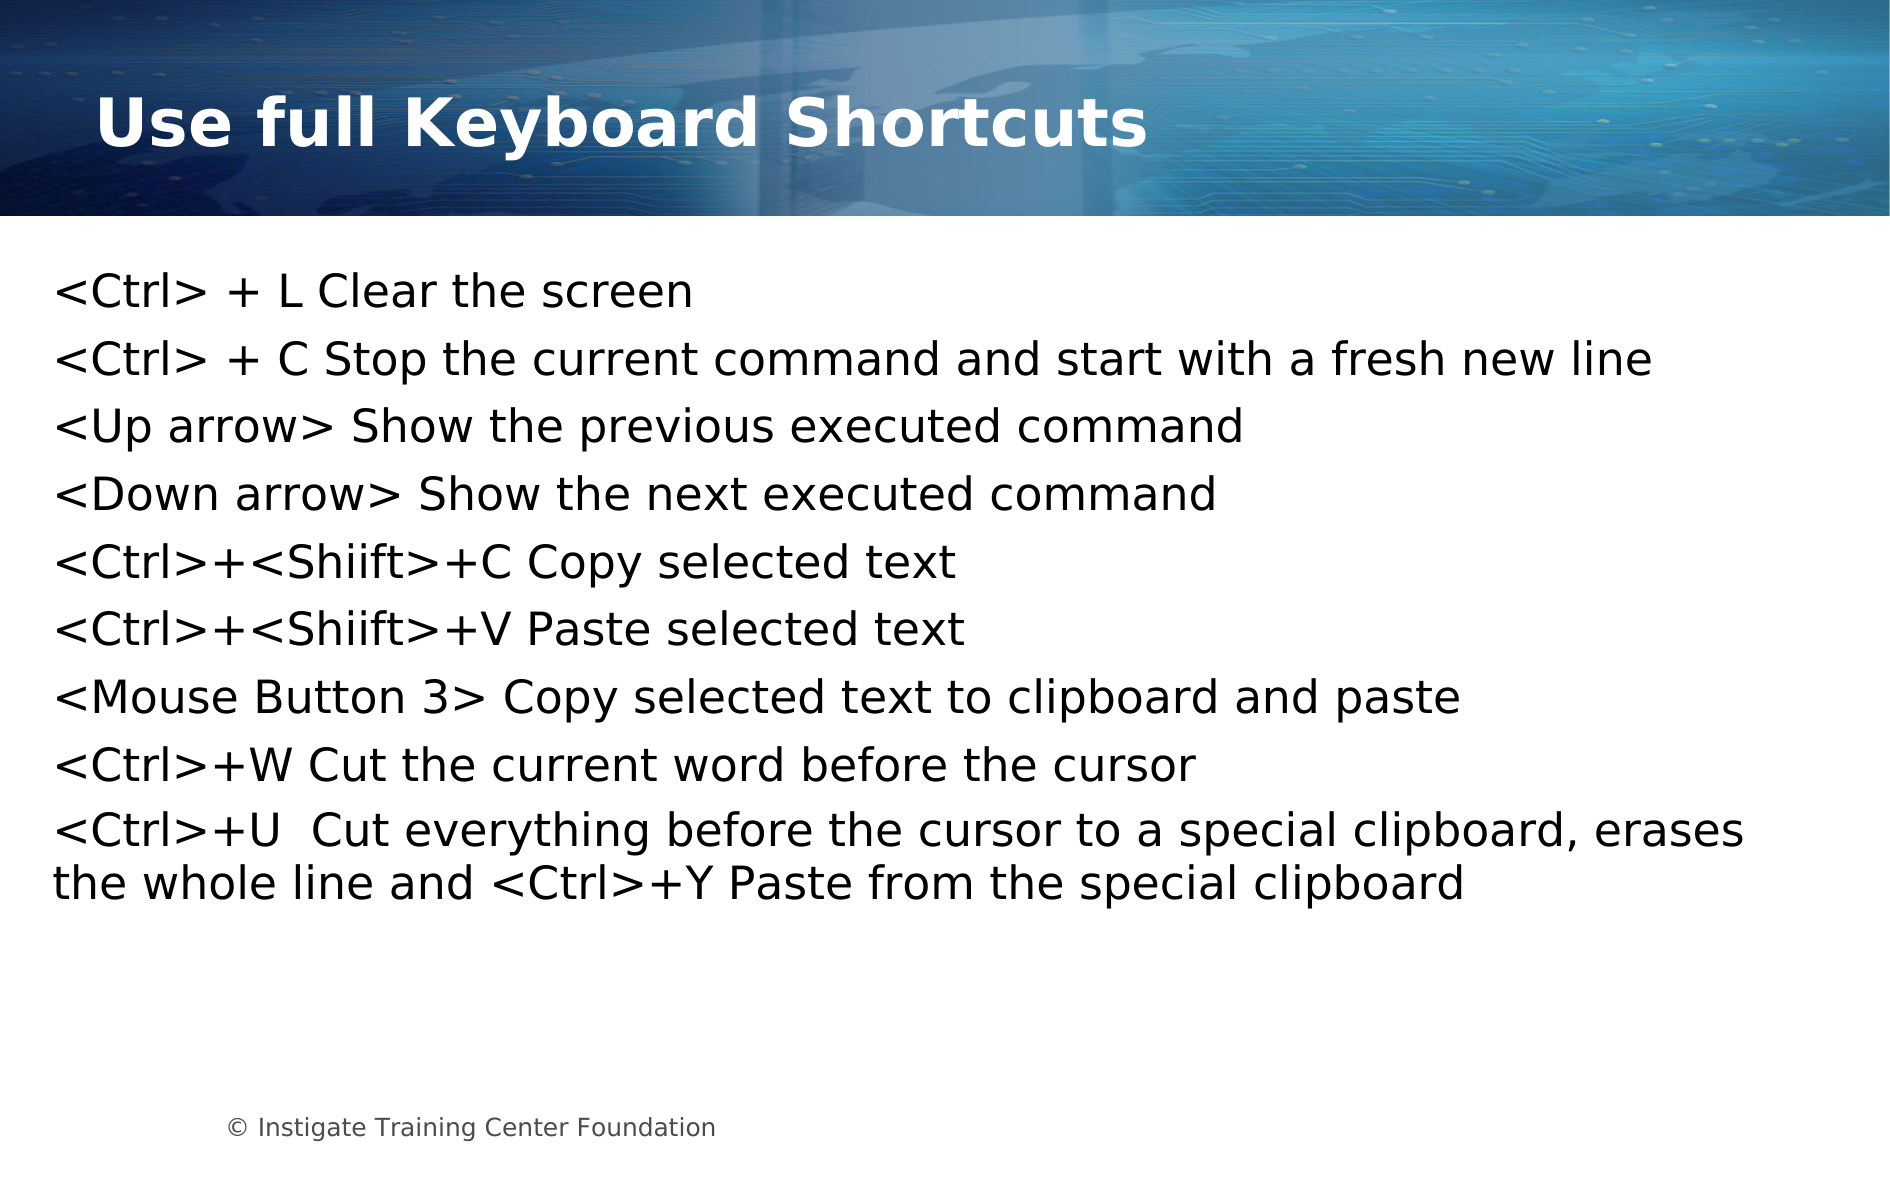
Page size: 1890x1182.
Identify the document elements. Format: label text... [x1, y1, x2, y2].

title Use full Keyboard Shortcuts [94, 47, 1793, 217]
text_box <Ctrl> + L Clear the screen <Ctrl> + C Stop the current command and start with a fresh new line <Up arrow> Show the previous executed command <Down arrow> Show the next executed command <Ctrl>+<Shiift>+C Copy selected text <Ctrl>+<Shiift>+V Paste selected text <Mouse Button 3> Copy selected text to clipboard and paste <Ctrl>+W Cut the current word before the cursor <Ctrl>+U Cut everything before the cursor to a special clipboard, erases the whole line and <Ctrl>+Y Paste from the special clipboard [37, 262, 1763, 919]
picture [0, 0, 1890, 216]
